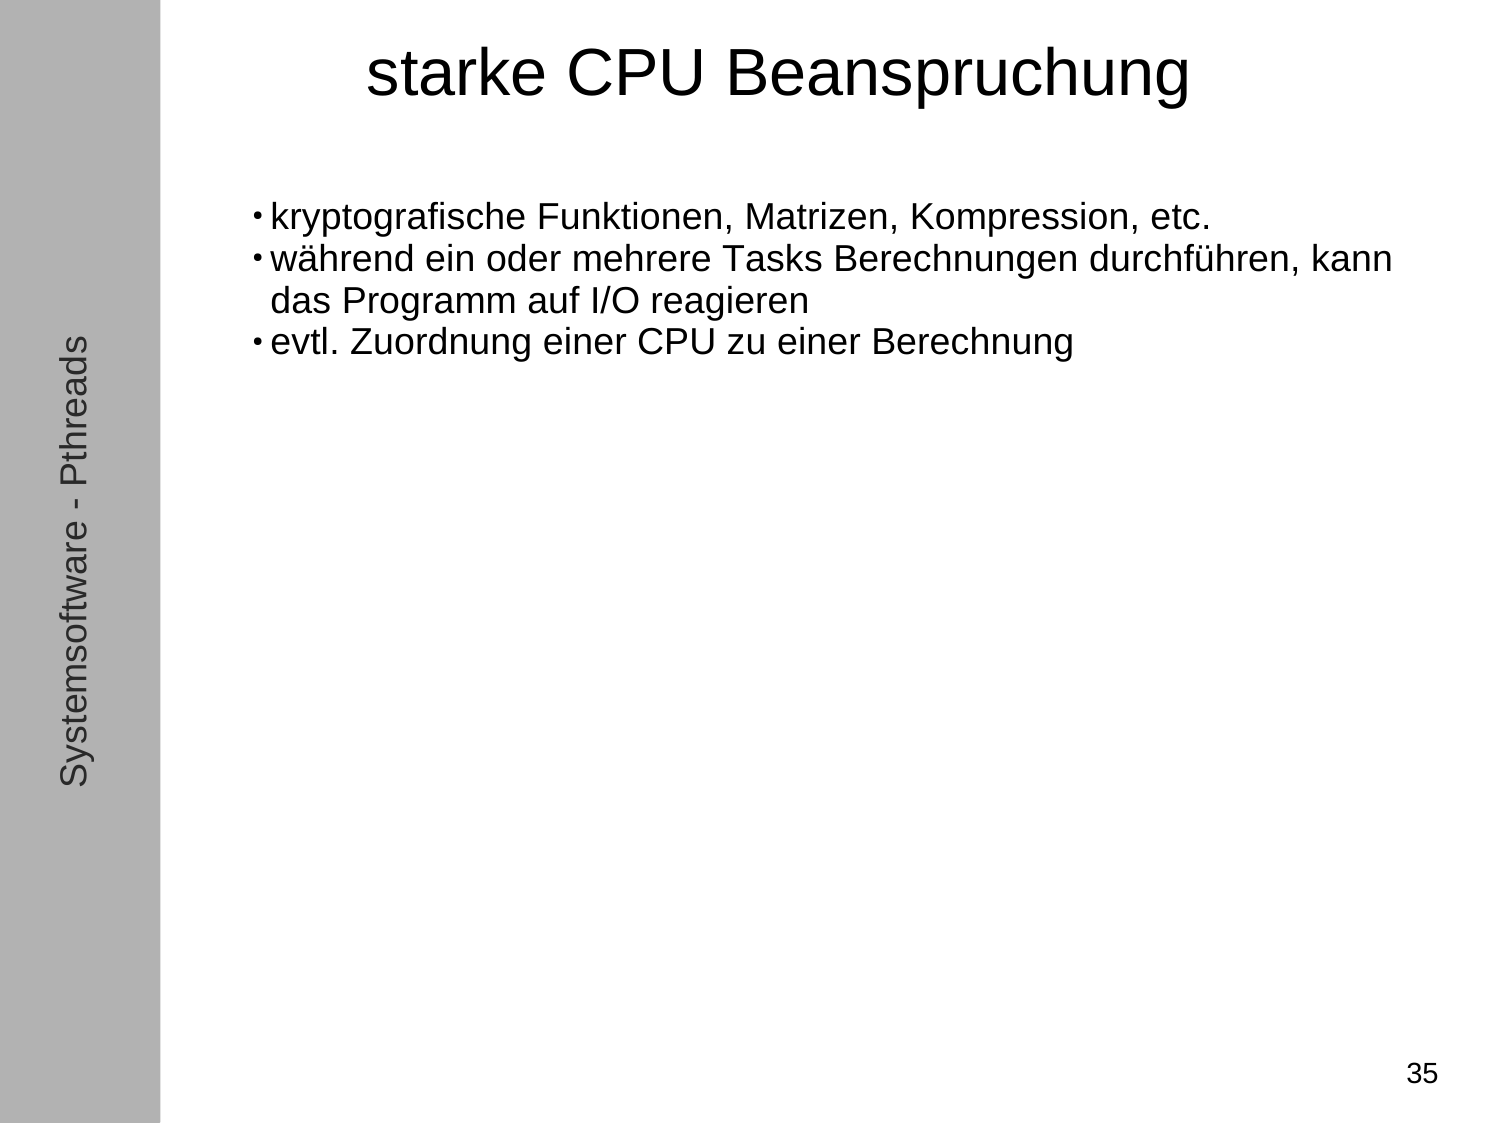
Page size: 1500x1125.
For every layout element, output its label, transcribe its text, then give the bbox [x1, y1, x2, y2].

text_box [0, 0, 160, 1123]
text_box starke CPU Beanspruchung [309, 27, 1250, 123]
text_box <number> [1406, 1057, 1500, 1106]
text_box kryptografische Funktionen, Matrizen, Kompression, etc. während ein oder mehrere Tasks Berechnungen durchführen, kann das Programm auf I/O reagieren evtl. Zuordnung einer CPU zu einer Berechnung [237, 187, 1448, 918]
text_box Systemsoftware - Pthreads [47, 1, 121, 1124]
